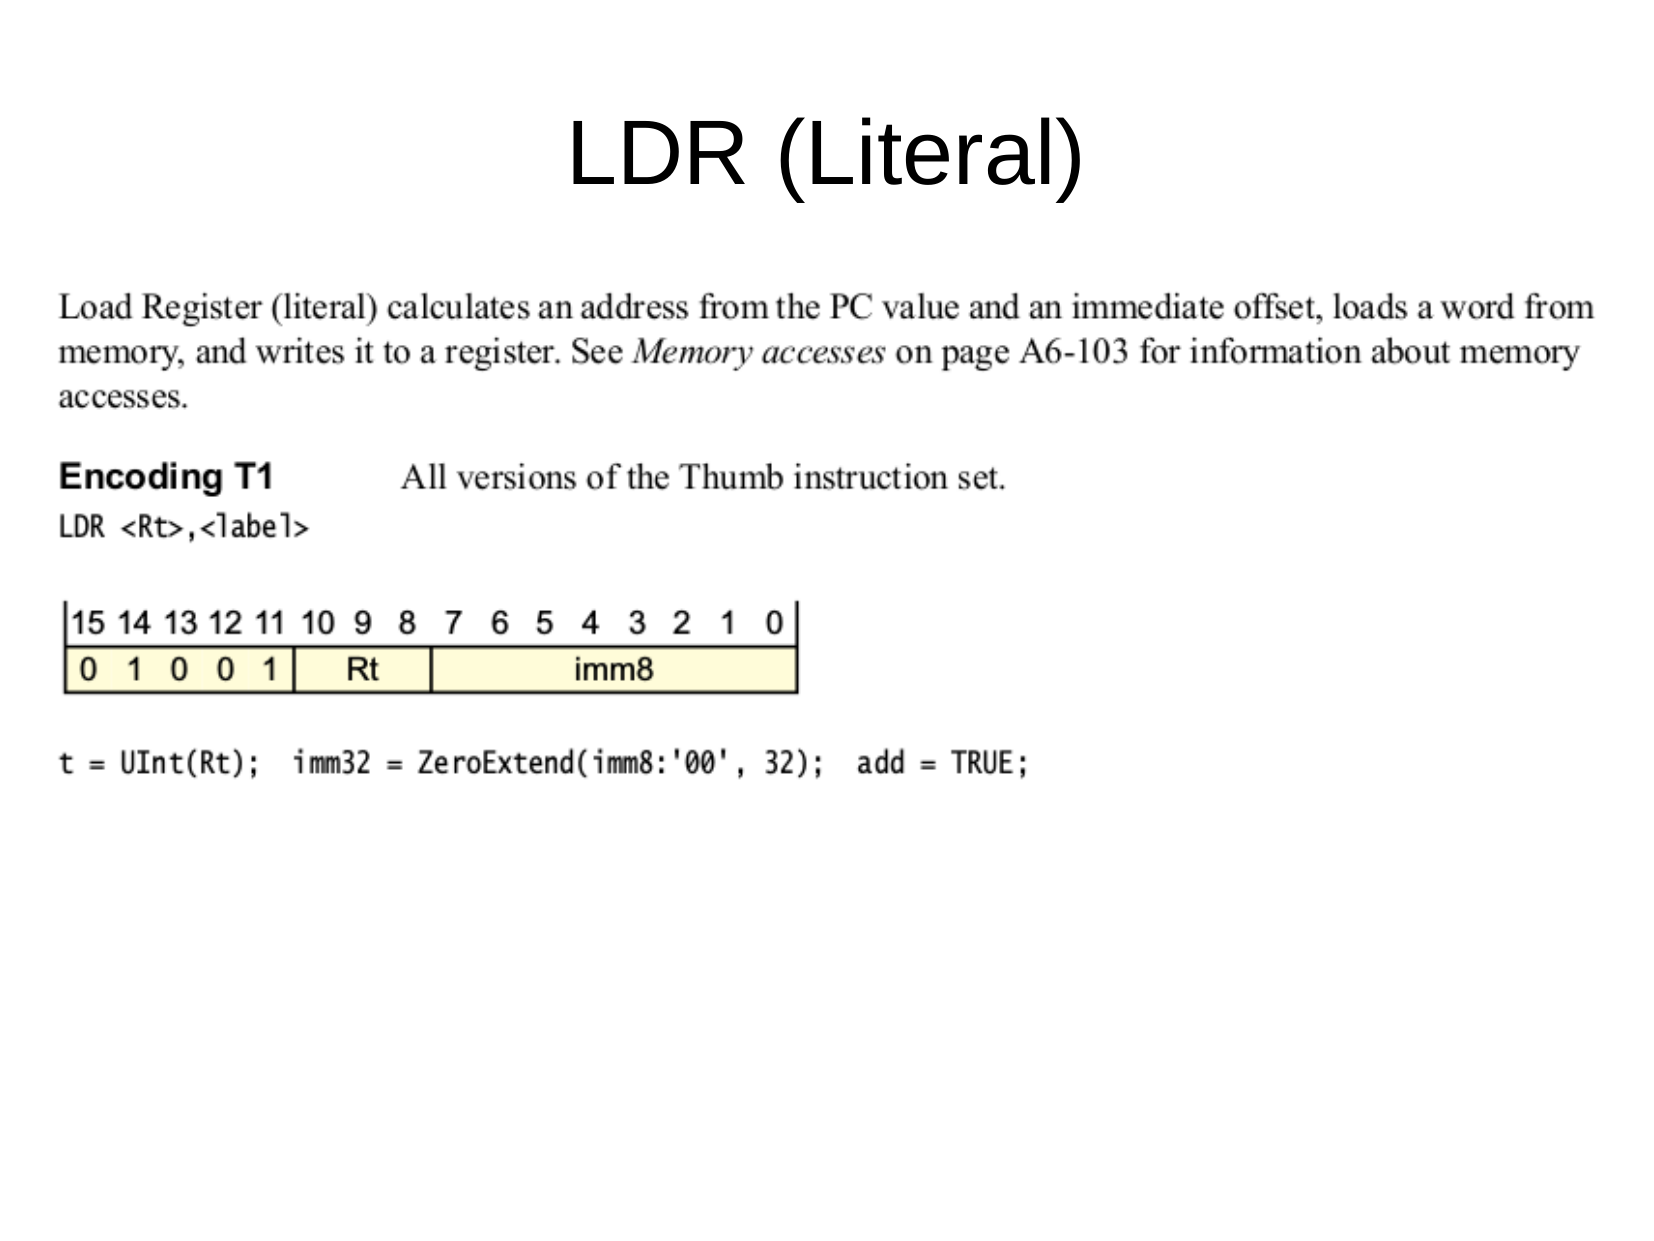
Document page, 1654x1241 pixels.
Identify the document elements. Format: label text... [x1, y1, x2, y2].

title LDR (Literal) [82, 49, 1571, 257]
picture [51, 284, 1605, 796]
